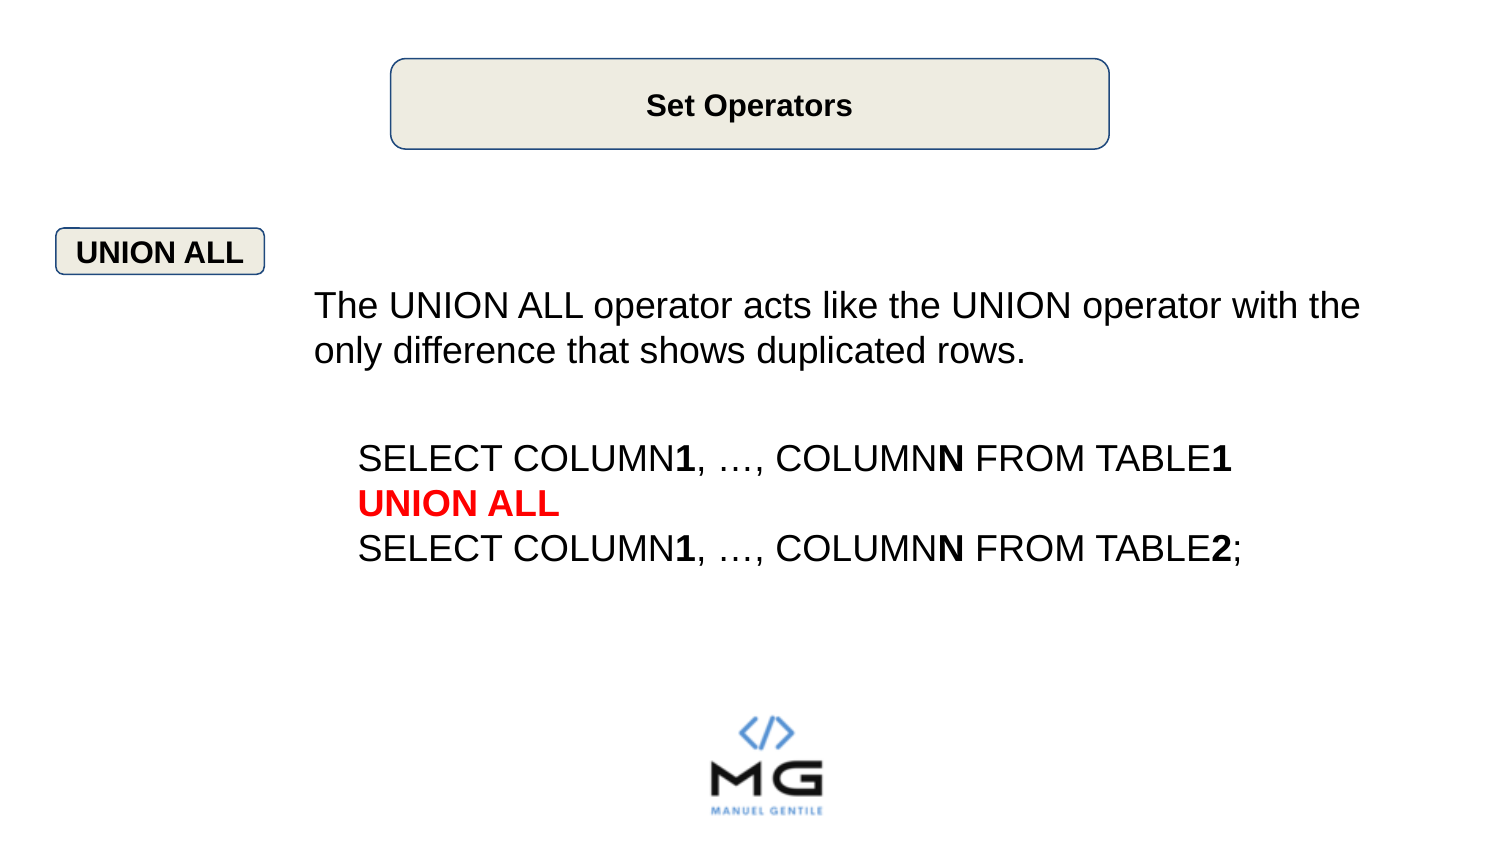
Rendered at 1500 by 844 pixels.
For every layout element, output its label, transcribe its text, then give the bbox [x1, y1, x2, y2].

text_box SELECT COLUMN1, …, COLUMNN FROM TABLE1 UNION ALL SELECT COLUMN1, …, COLUMNN FROM TABLE2; [342, 418, 1272, 488]
text_box UNION ALL [55, 228, 265, 275]
text_box Set Operators [390, 58, 1110, 150]
text_box The UNION ALL operator acts like the UNION operator with the only difference that shows duplicated rows. [298, 266, 1388, 336]
picture [688, 687, 846, 844]
